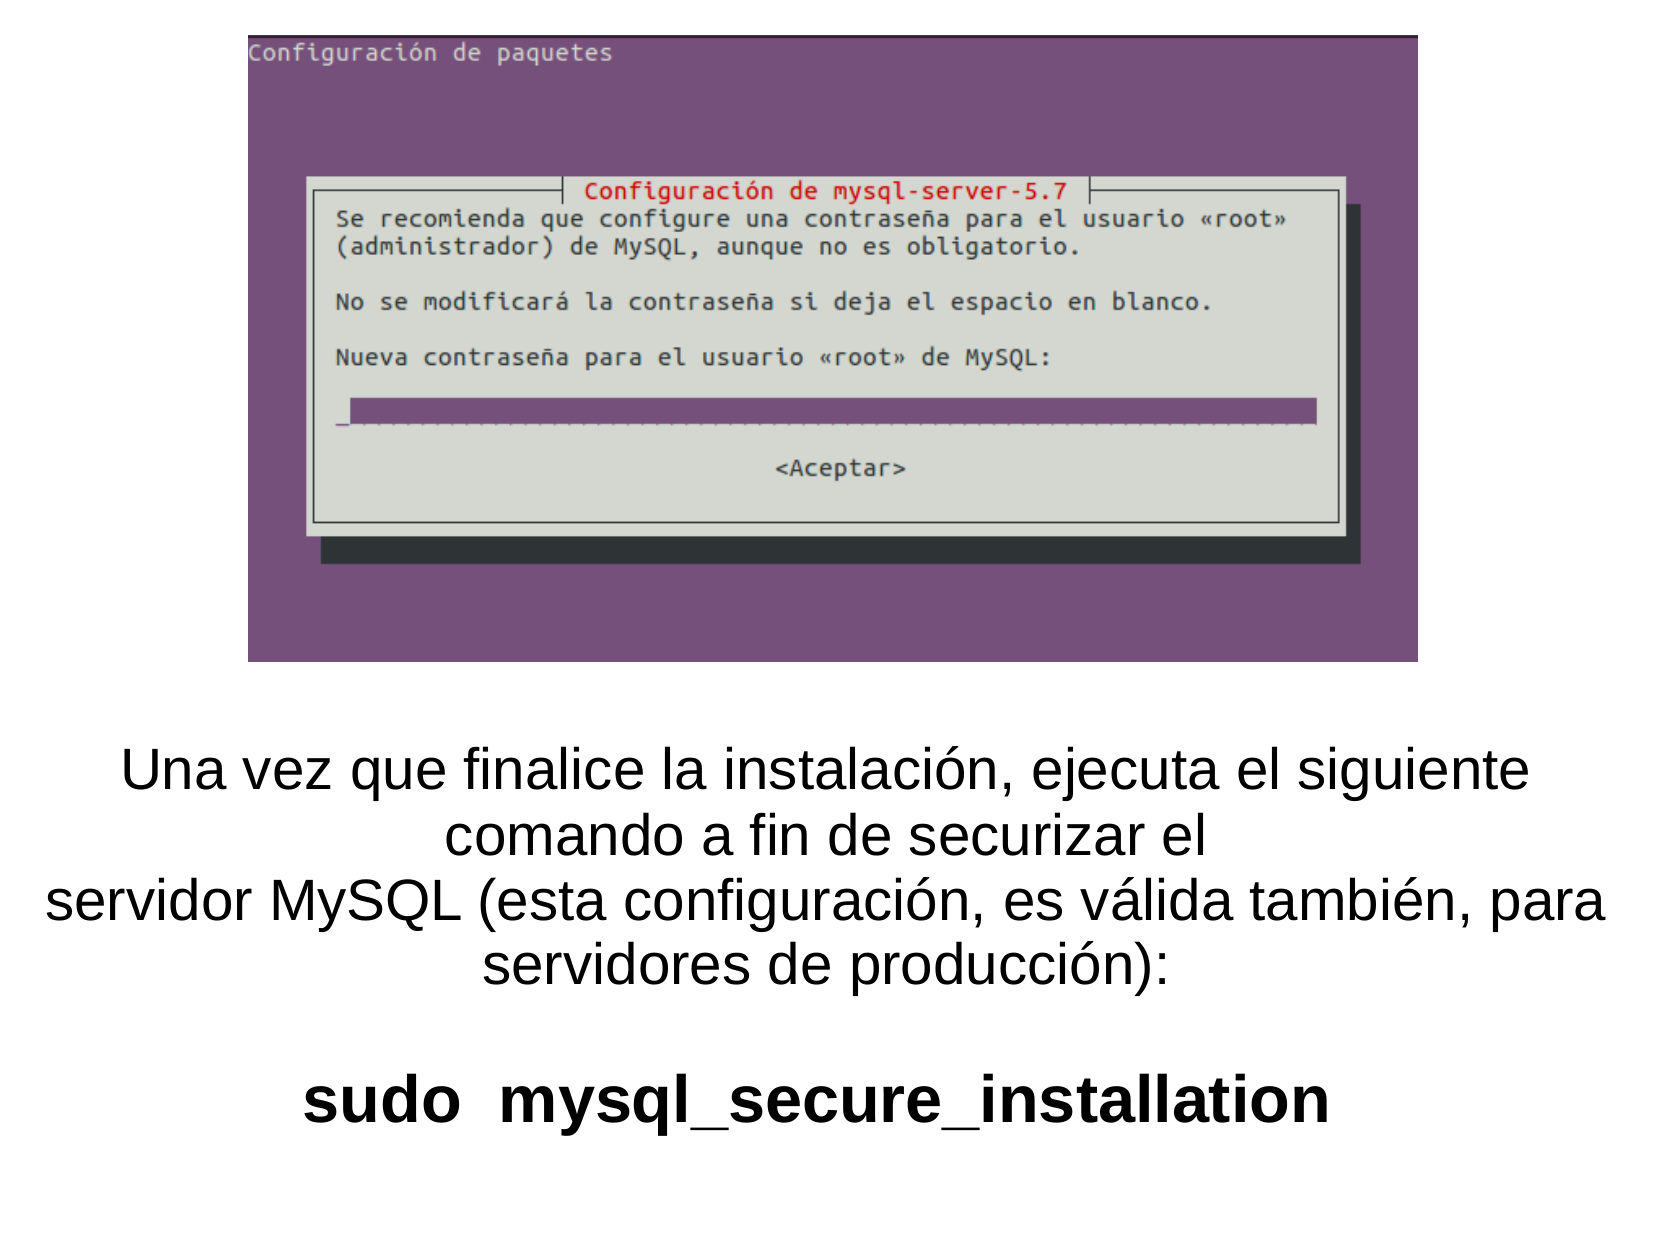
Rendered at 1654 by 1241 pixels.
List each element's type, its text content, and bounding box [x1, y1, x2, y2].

subtitle Una vez que finalice la instalación, ejecuta el siguiente comando a fin de securizar el servidor MySQL (esta configuración, es válida también, para servidores de producción): sudo mysql_secure_installation [41, 696, 1613, 1178]
picture [248, 35, 1418, 662]
